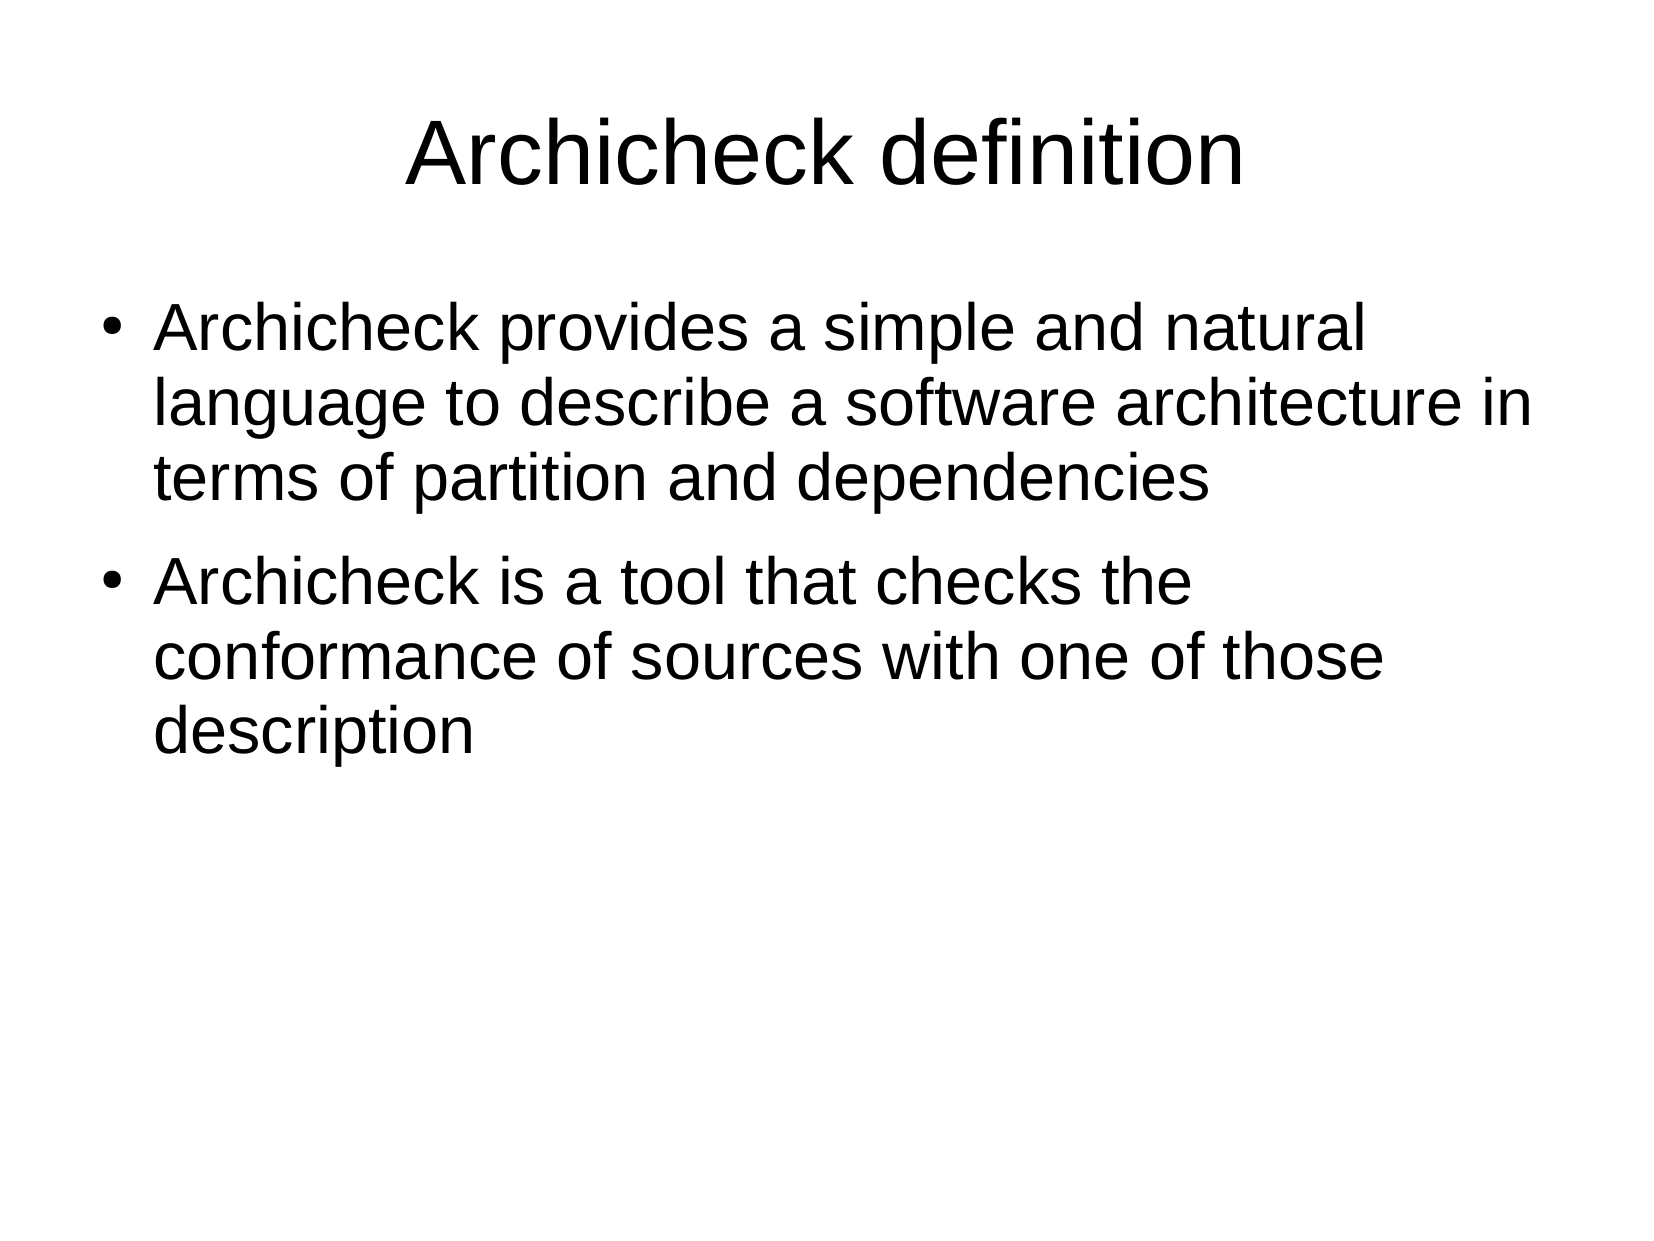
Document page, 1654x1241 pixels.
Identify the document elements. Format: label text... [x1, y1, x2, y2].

title Archicheck definition [82, 49, 1571, 257]
list Archicheck provides a simple and natural language to describe a software architecture in terms of partition and dependencies Archicheck is a tool that checks the conformance of sources with one of those description [82, 290, 1571, 1109]
